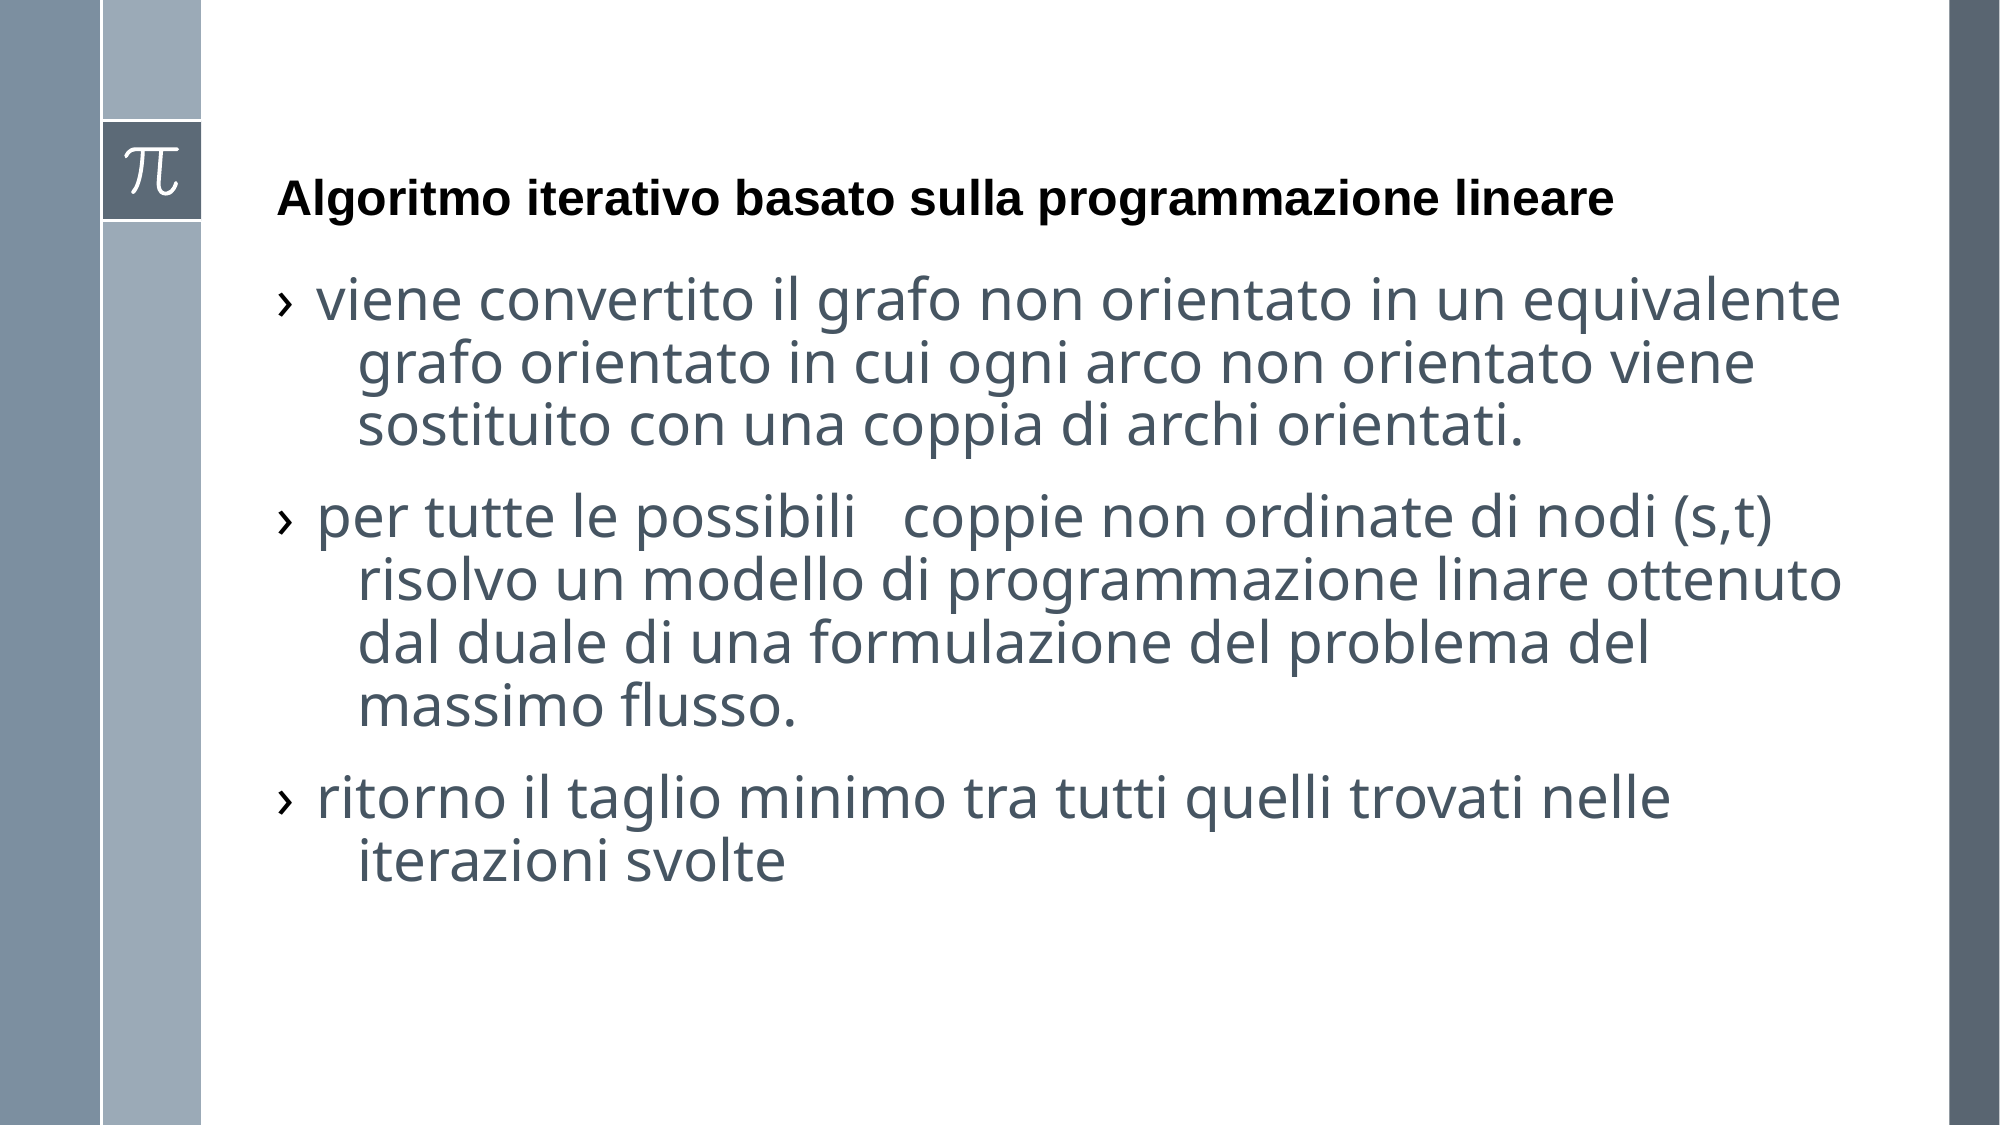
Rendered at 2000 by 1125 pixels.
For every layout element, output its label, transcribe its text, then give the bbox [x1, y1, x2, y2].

list viene convertito il grafo non orientato in un equivalente grafo orientato in cui ogni arco non orientato viene sostituito con una coppia di archi orientati. per tutte le possibili coppie non ordinate di nodi (s,t) risolvo un modello di programmazione linare ottenuto dal duale di una formulazione del problema del massimo flusso. ritorno il taglio minimo tra tutti quelli trovati nelle iterazioni svolte [261, 262, 1867, 1013]
title Algoritmo iterativo basato sulla programmazione lineare [261, 29, 1867, 233]
